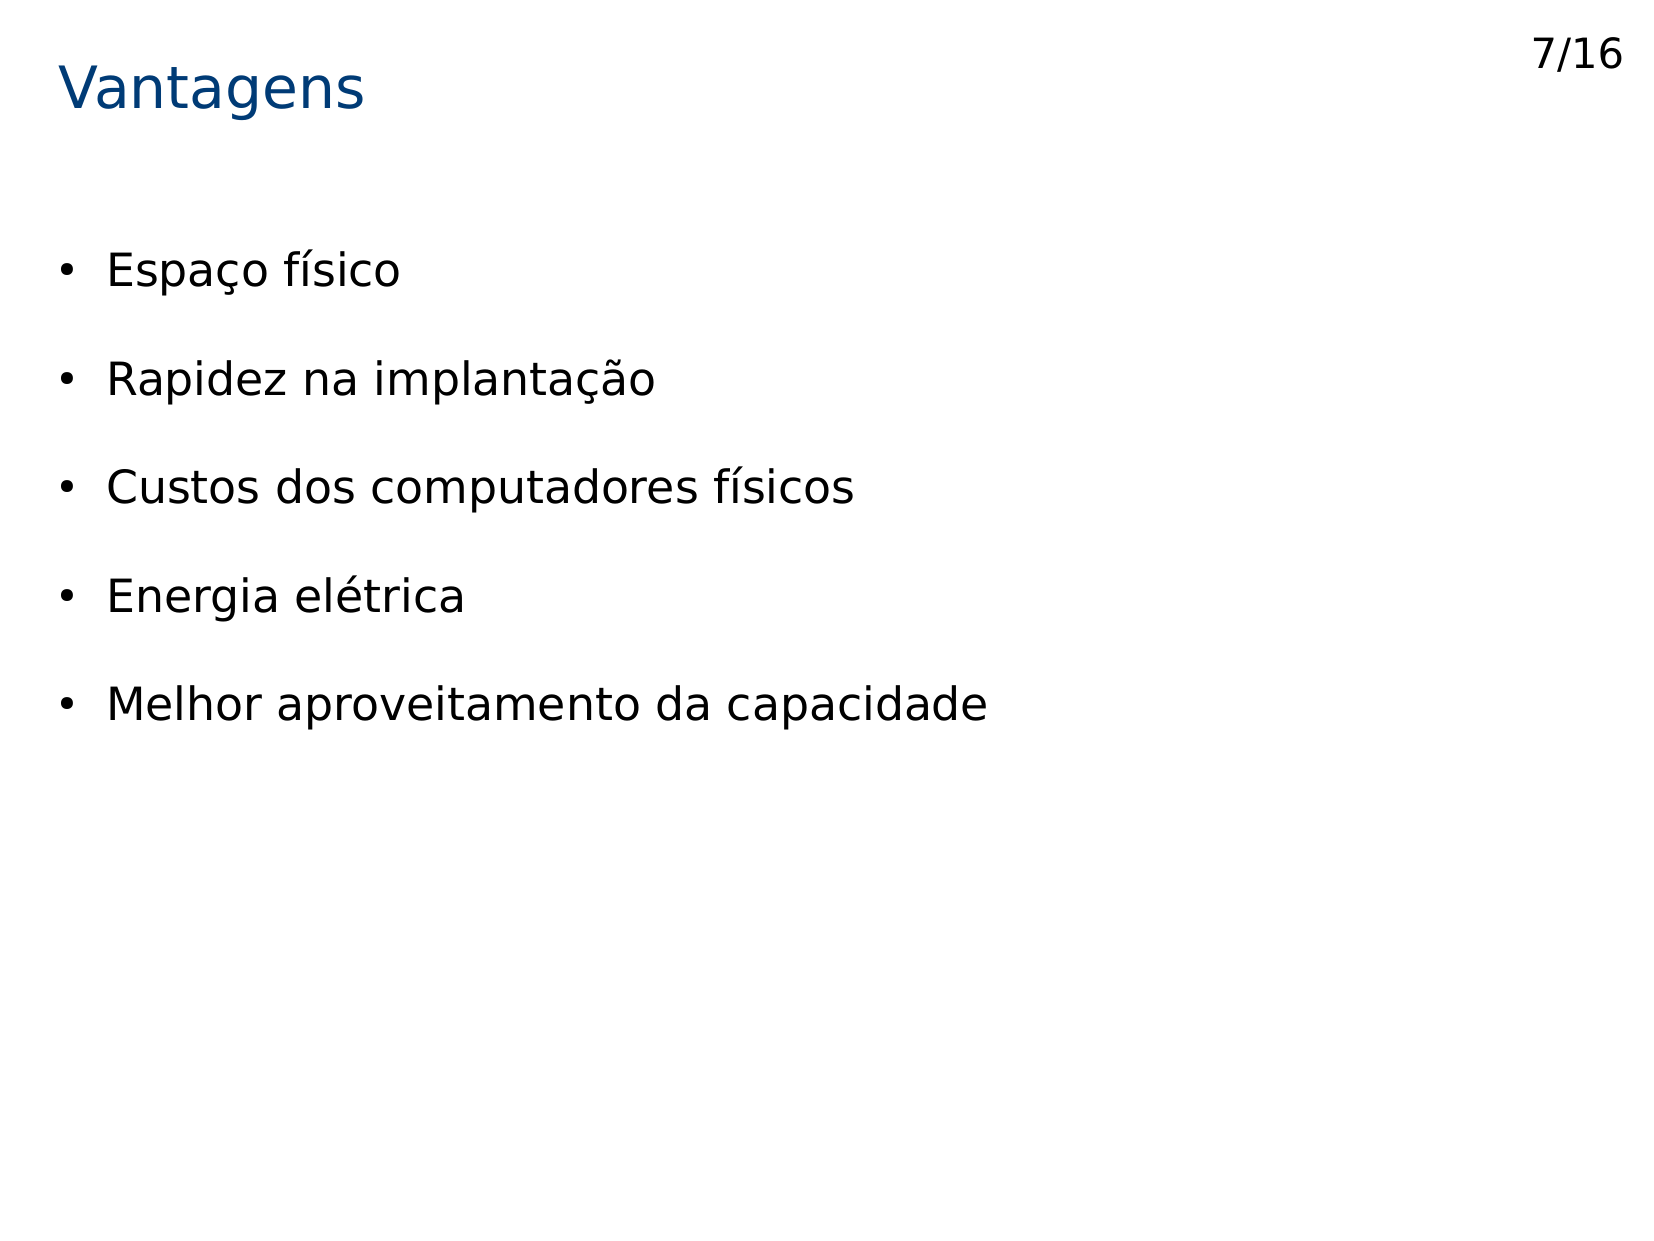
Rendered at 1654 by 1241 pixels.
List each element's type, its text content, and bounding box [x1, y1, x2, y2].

list Espaço físico Rapidez na implantação Custos dos computadores físicos Energia elétrica Melhor aproveitamento da capacidade [59, 236, 1595, 1211]
title Vantagens [59, 29, 1506, 148]
